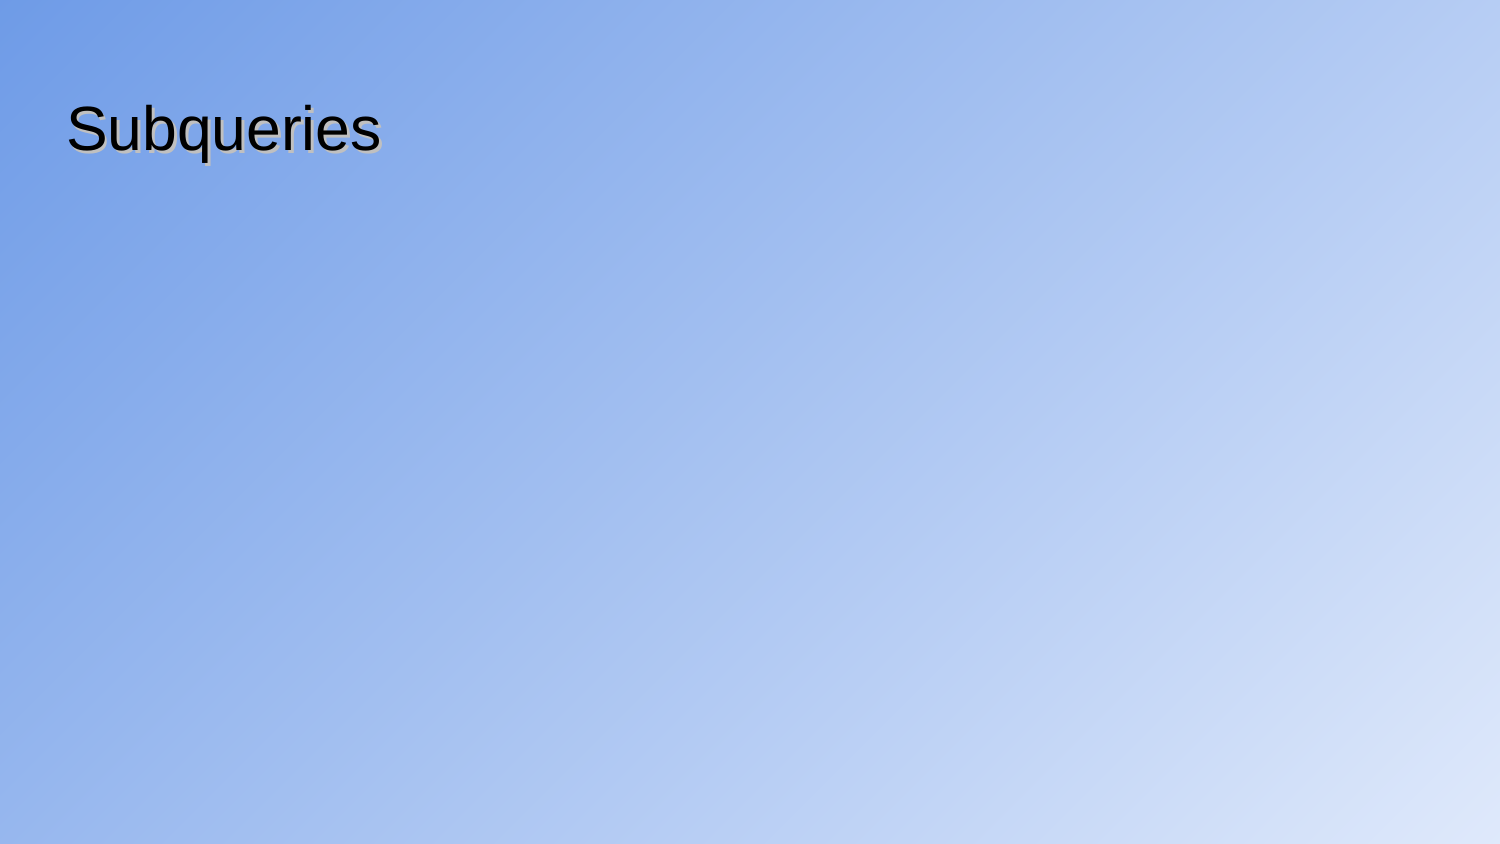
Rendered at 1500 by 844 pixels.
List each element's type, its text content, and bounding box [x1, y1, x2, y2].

title Subqueries [51, 72, 1449, 167]
